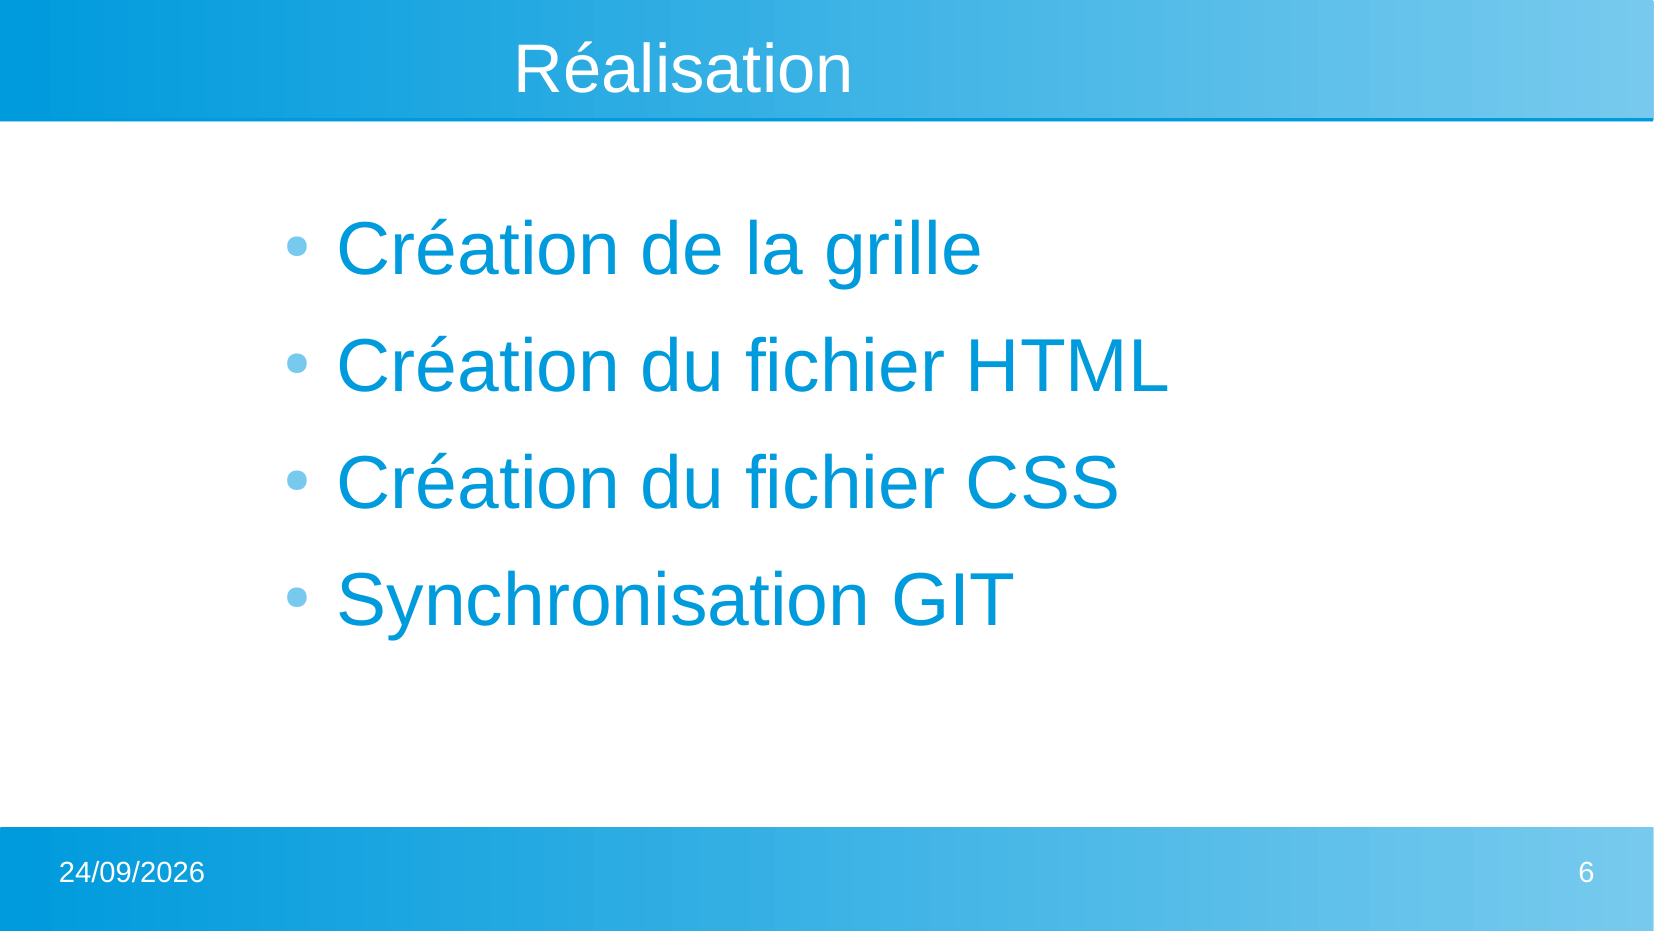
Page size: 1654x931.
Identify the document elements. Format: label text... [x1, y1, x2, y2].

title Réalisation [442, 29, 1270, 108]
list Création de la grille Création du fichier HTML Création du fichier CSS Synchronisation GIT [265, 206, 1447, 798]
